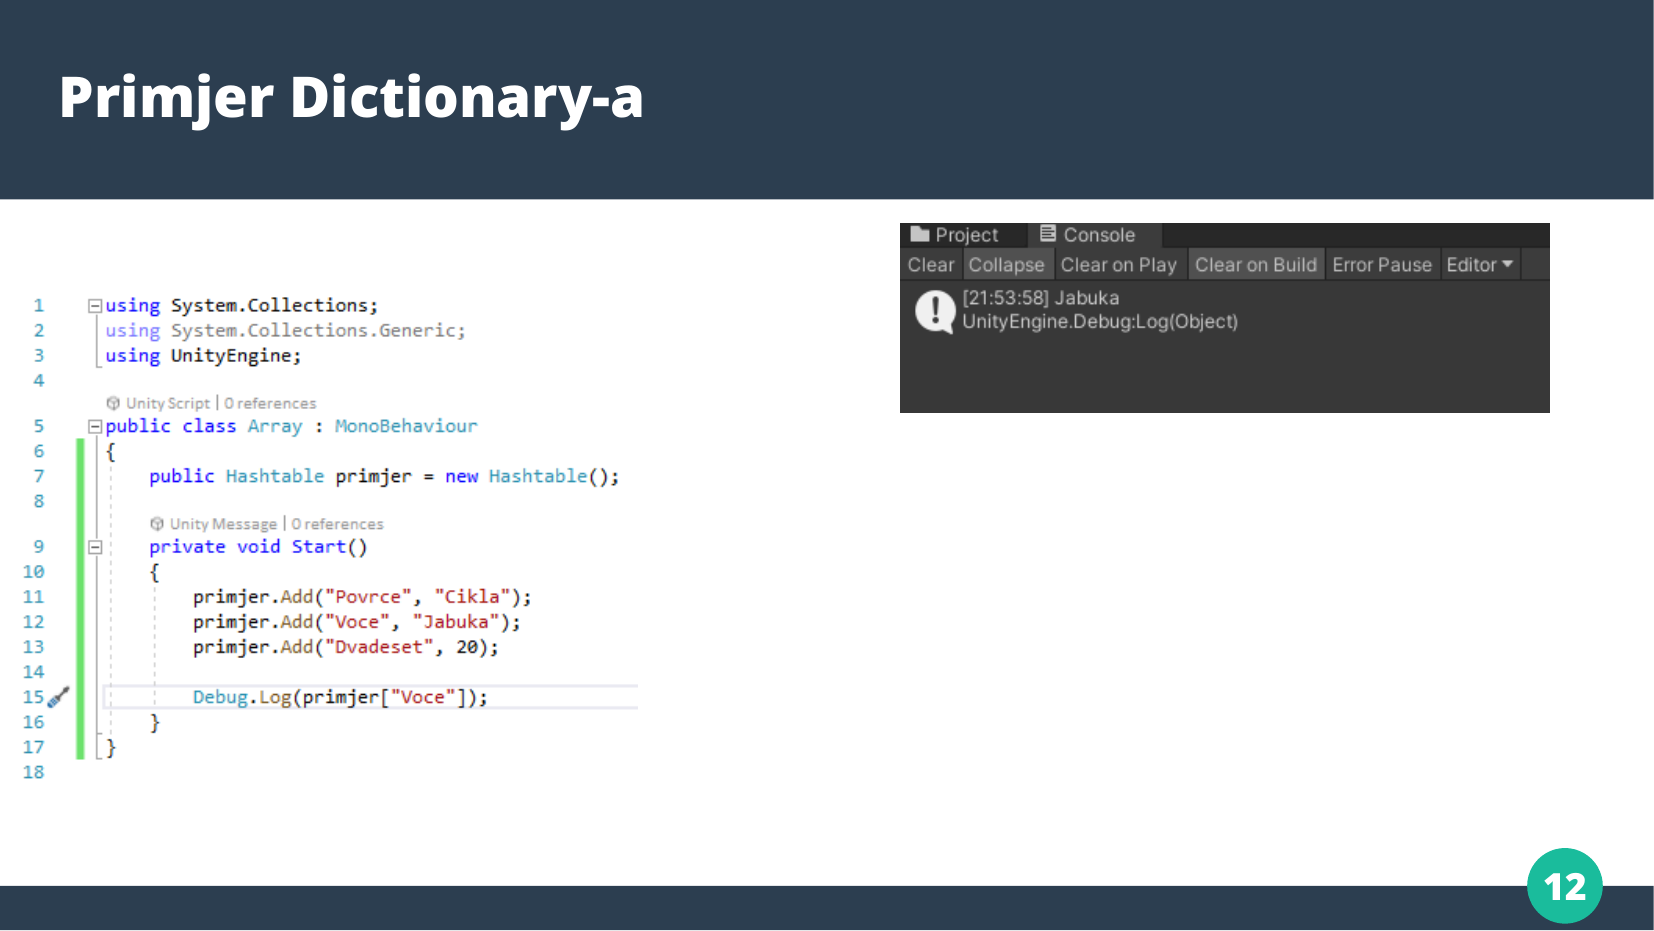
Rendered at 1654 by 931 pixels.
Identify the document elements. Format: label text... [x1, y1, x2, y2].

picture [900, 223, 1550, 413]
title Primjer Dictionary-a [59, 37, 1595, 155]
picture [18, 293, 638, 788]
